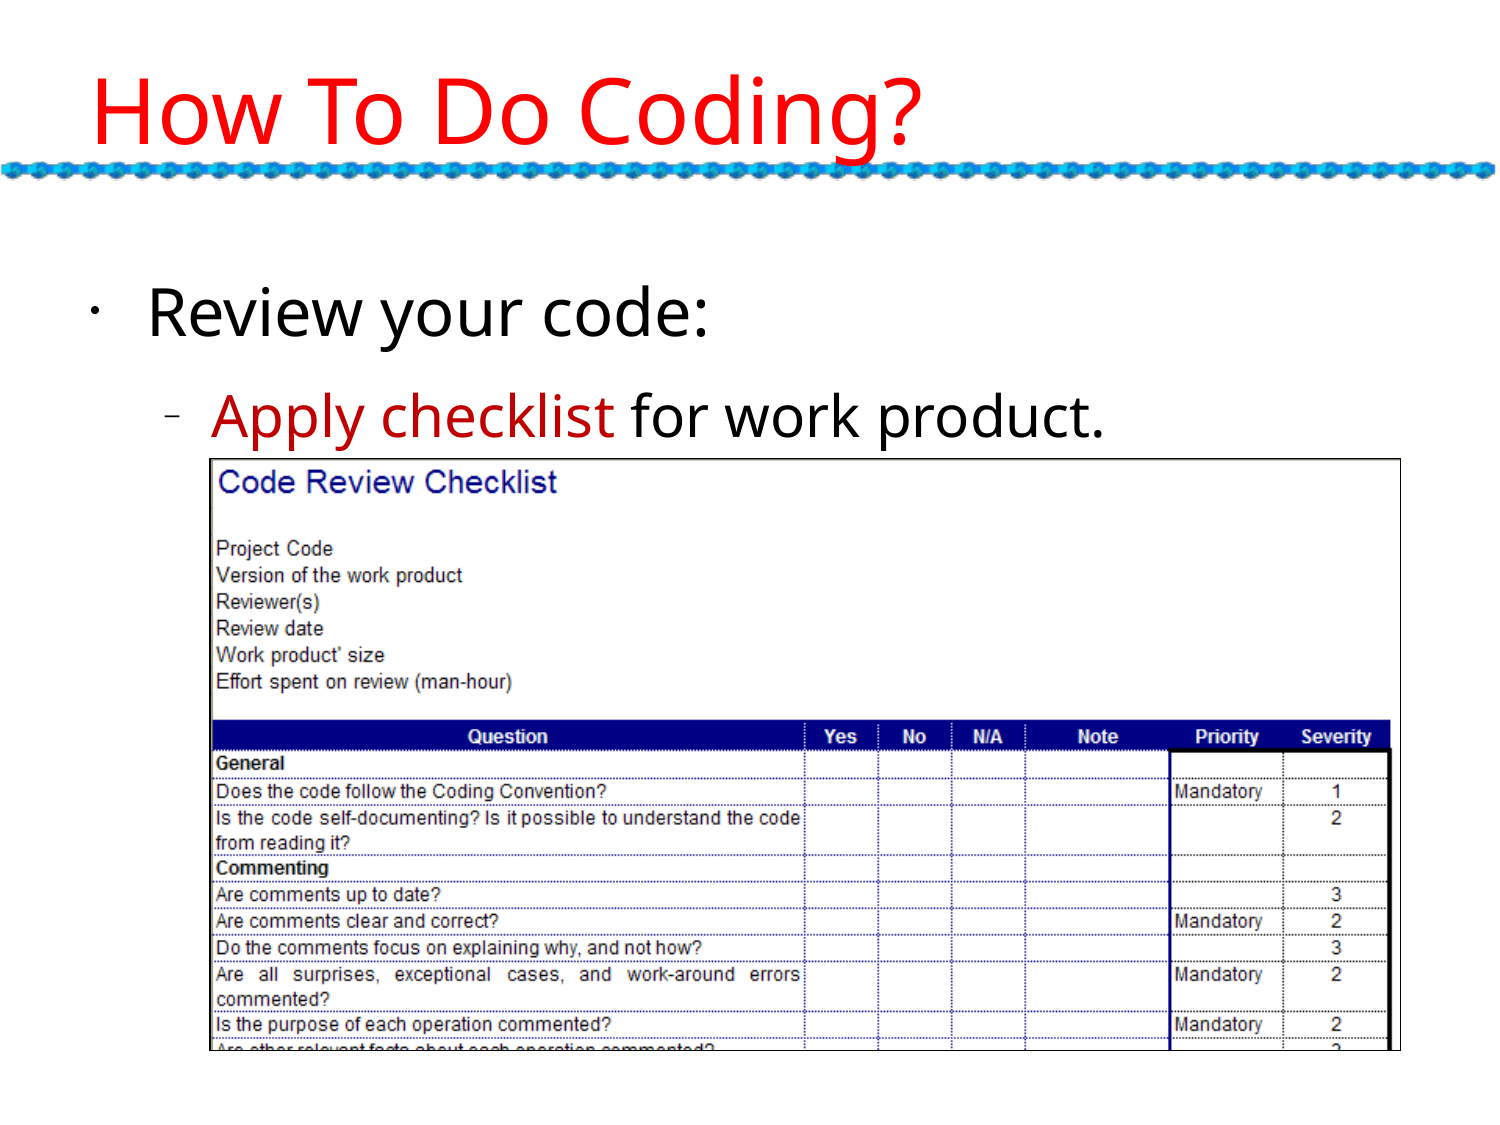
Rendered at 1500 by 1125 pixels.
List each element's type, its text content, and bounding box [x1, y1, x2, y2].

picture [1425, 161, 1499, 181]
picture [210, 459, 1400, 1050]
title How To Do Coding? [75, 45, 1425, 233]
list Review your code: Apply checklist for work product. [75, 262, 1425, 1005]
picture [0, 161, 75, 181]
